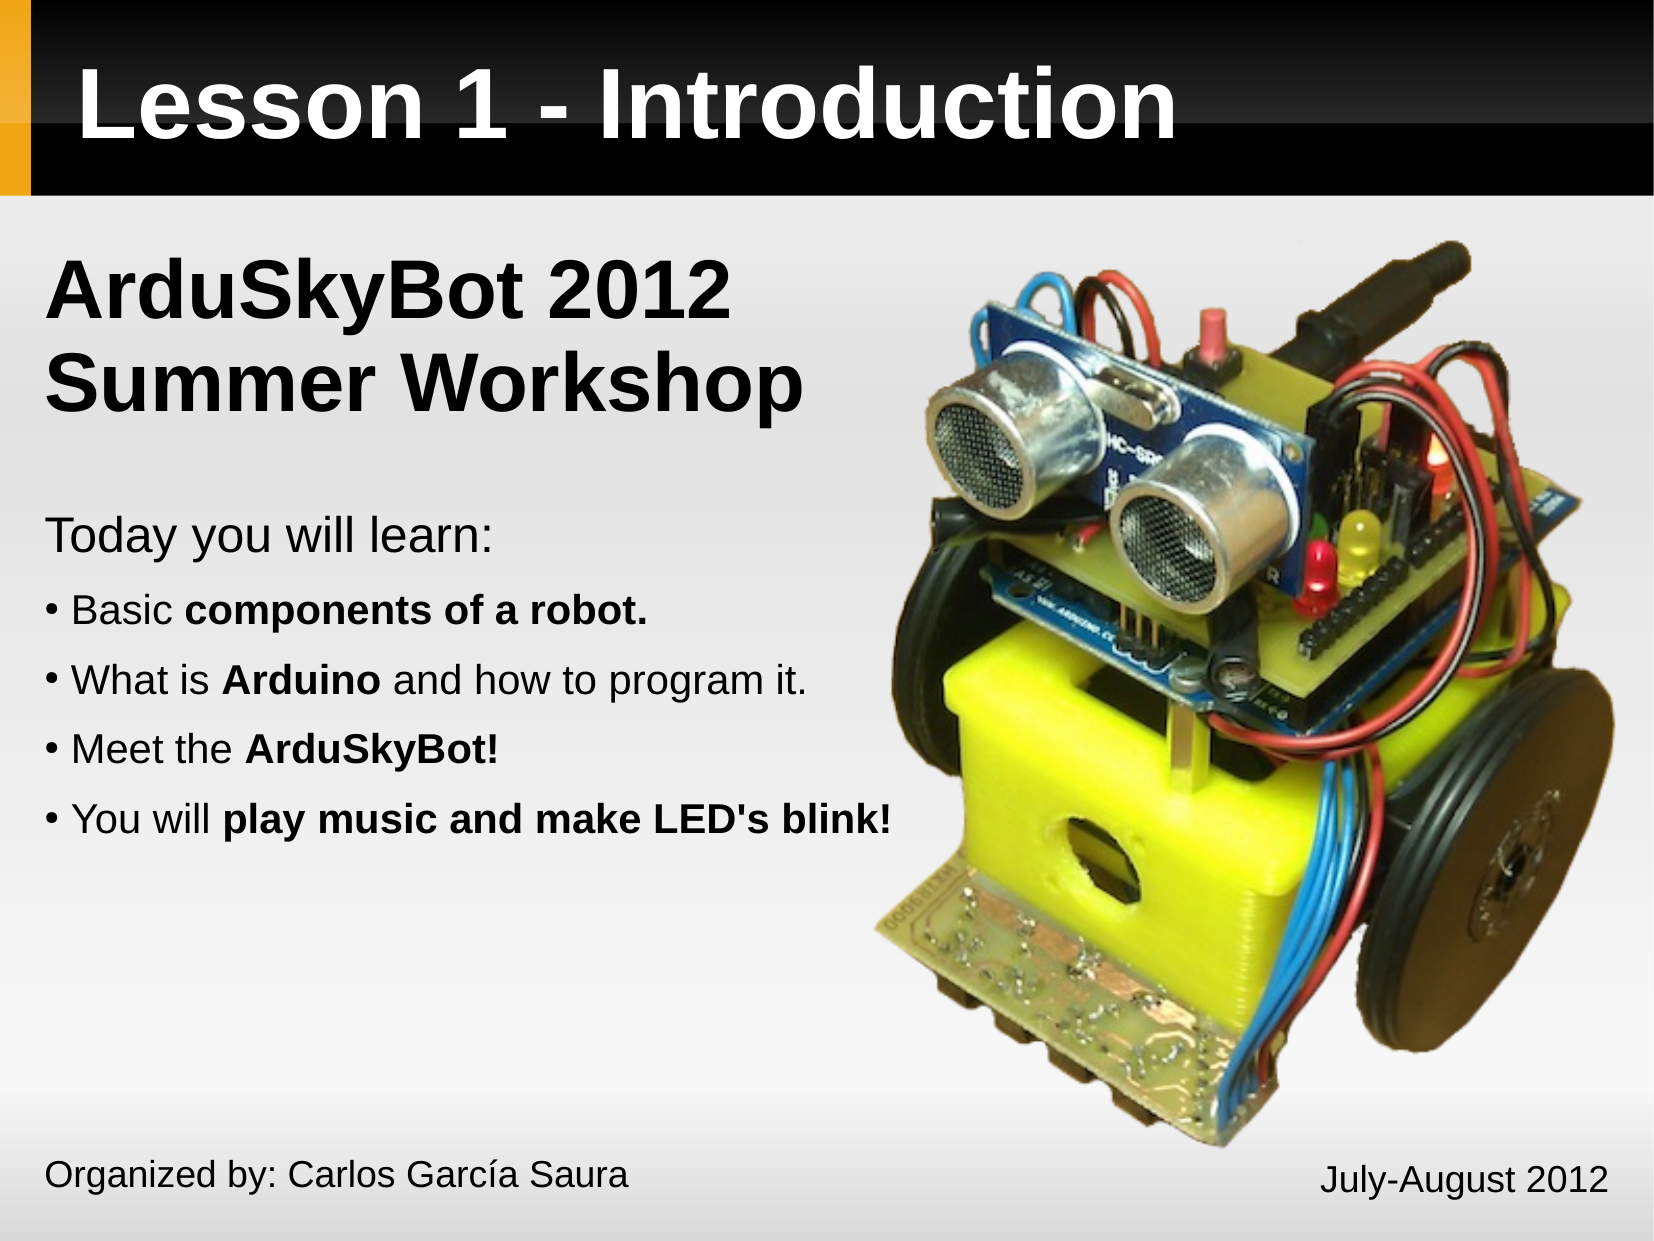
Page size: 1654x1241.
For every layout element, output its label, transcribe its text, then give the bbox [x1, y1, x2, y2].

title Lesson 1 - Introduction [76, 0, 1565, 208]
text_box Organized by: Carlos García Saura [29, 1145, 886, 1203]
text_box Today you will learn: Basic components of a robot. What is Arduino and how to program it. Meet the ArduSkyBot! You will play music and make LED's blink! [29, 472, 975, 822]
text_box ArduSkyBot 2012 Summer Workshop [29, 236, 625, 472]
picture [0, 0, 1654, 1241]
